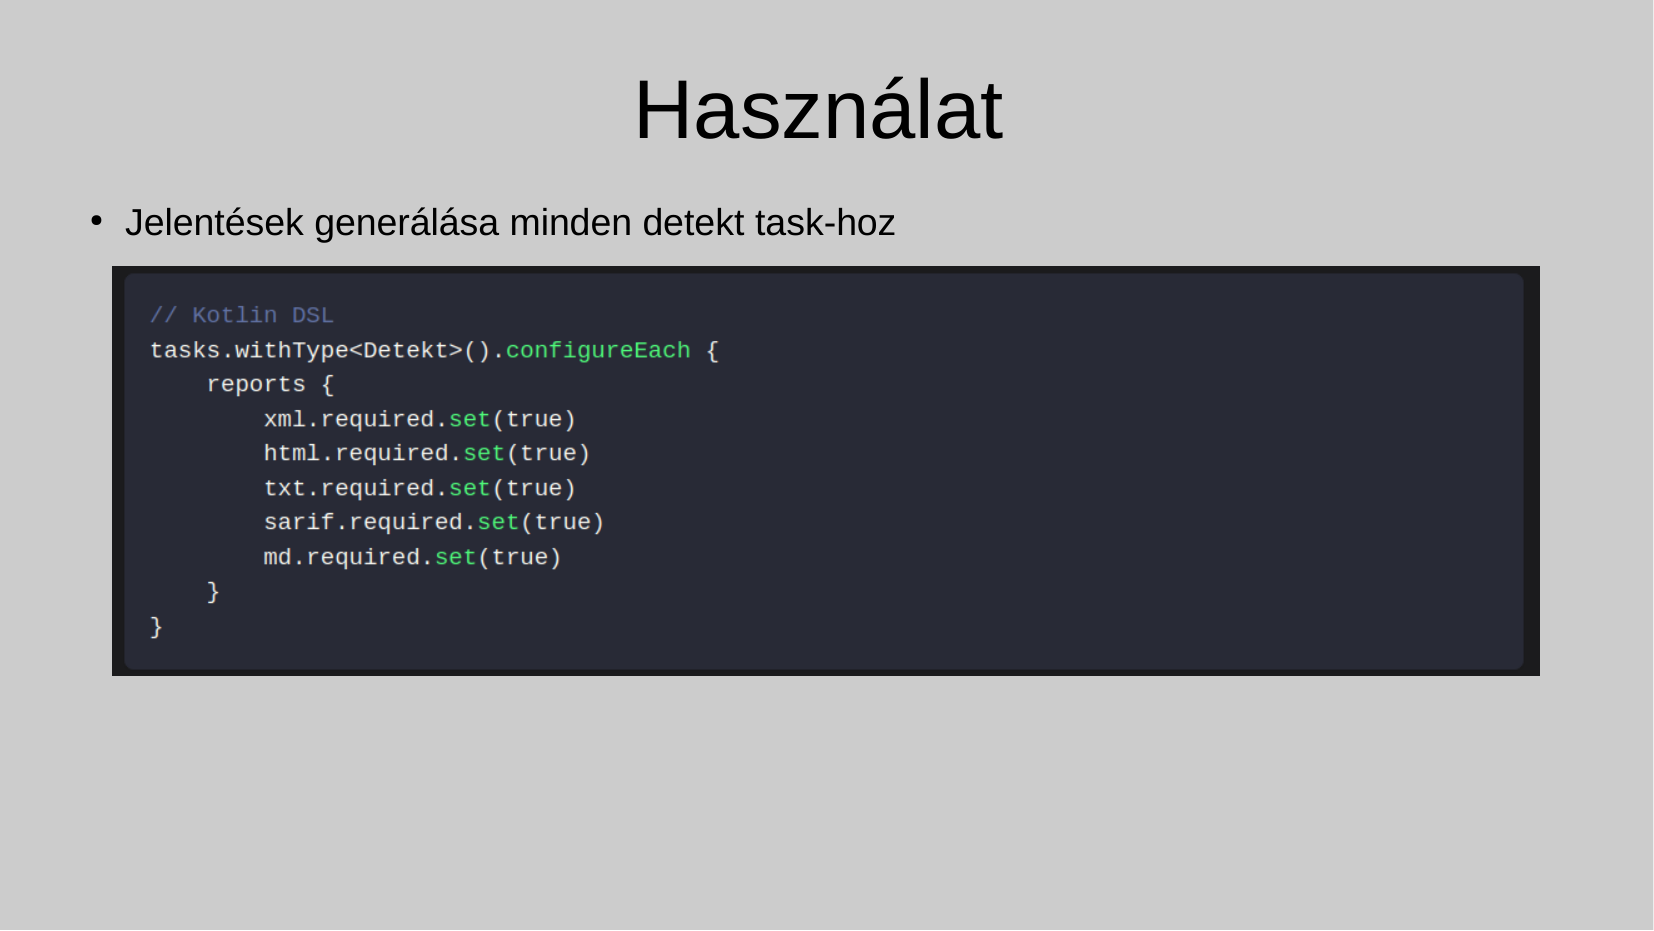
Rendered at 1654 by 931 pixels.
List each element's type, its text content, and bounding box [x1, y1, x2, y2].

text_box Jelentések generálása minden detekt task-hoz [75, 187, 1576, 826]
title Használat [75, 32, 1564, 187]
picture [112, 266, 1540, 676]
